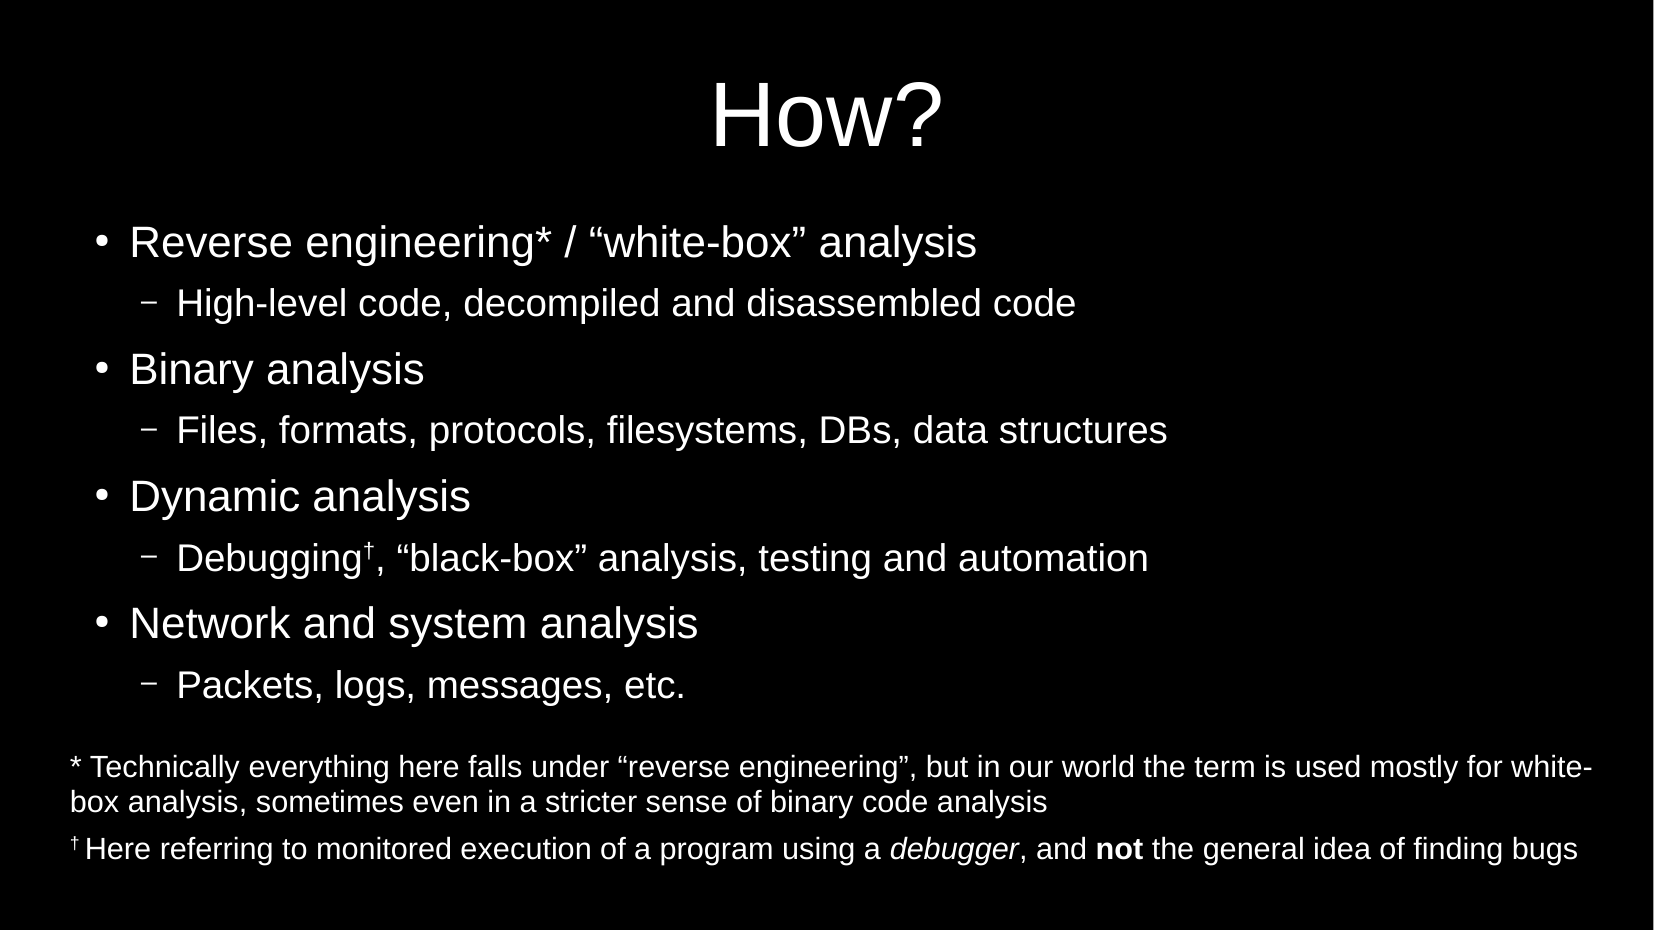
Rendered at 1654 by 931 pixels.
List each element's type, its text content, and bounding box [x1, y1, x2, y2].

title How? [82, 37, 1571, 193]
list Reverse engineering* / “white-box” analysis High-level code, decompiled and disassembled code Binary analysis Files, formats, protocols, filesystems, DBs, data structures Dynamic analysis Debugging†, “black-box” analysis, testing and automation Network and system analysis Packets, logs, messages, etc. [82, 217, 1571, 713]
list * Technically everything here falls under “reverse engineering”, but in our world the term is used mostly for white-box analysis, sometimes even in a stricter sense of binary code analysis † Here referring to monitored execution of a program using a debugger, and not the general idea of finding bugs [37, 750, 1613, 901]
